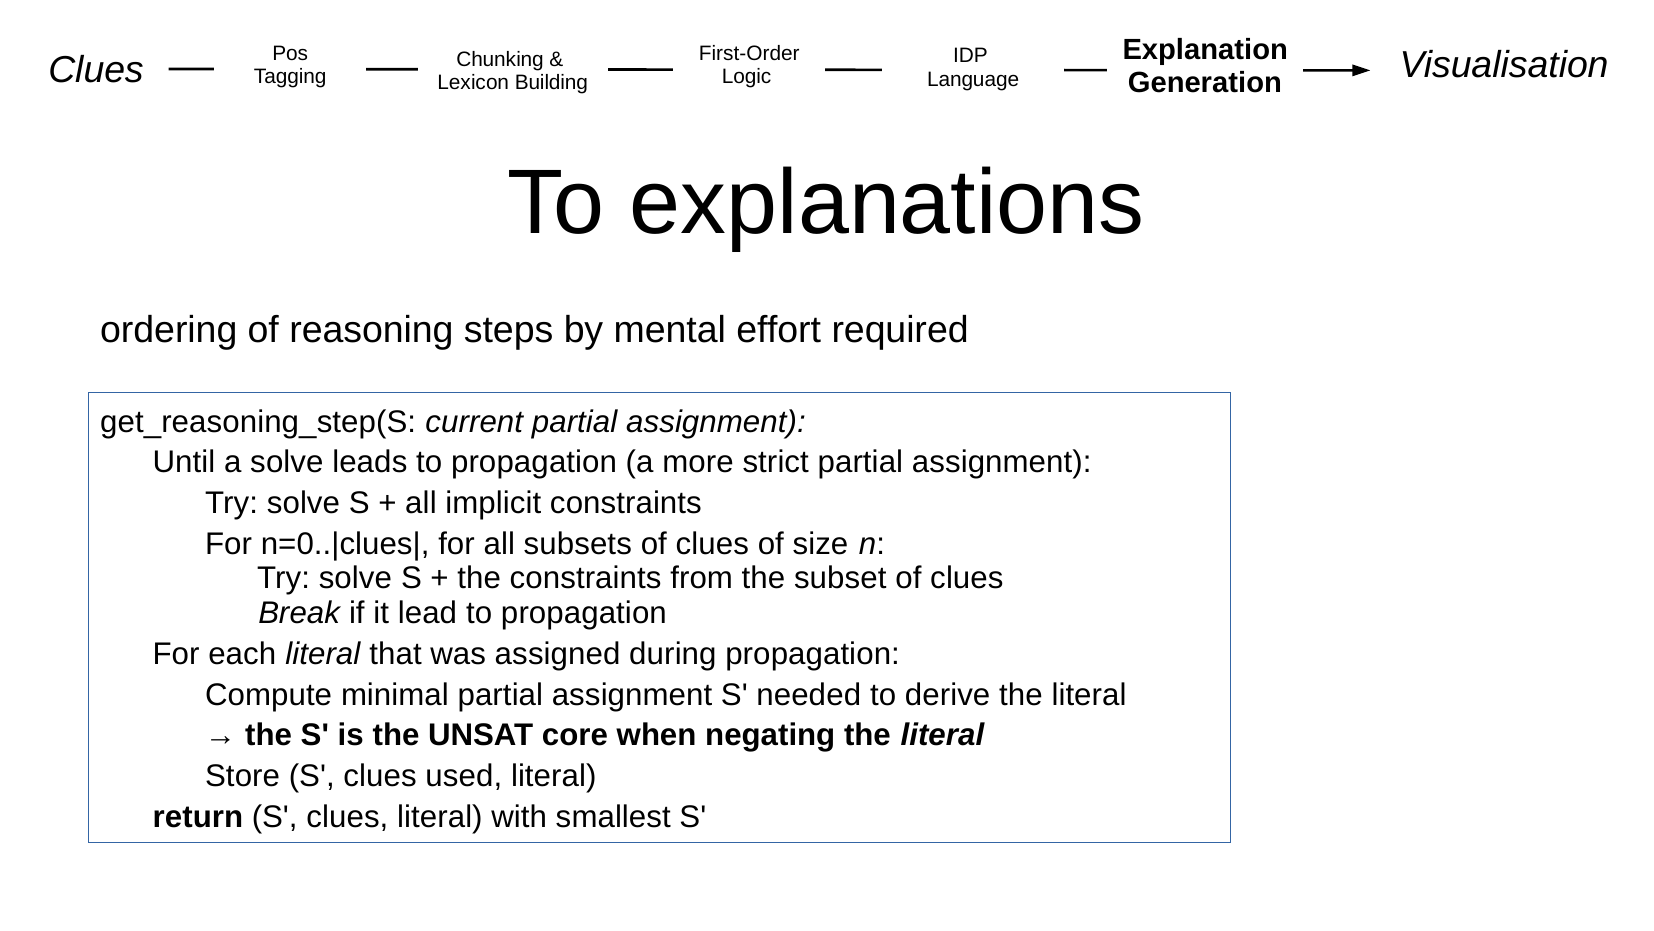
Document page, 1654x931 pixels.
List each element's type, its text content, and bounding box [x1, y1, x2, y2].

text_box Clues [31, 42, 161, 99]
title To explanations [82, 122, 1571, 217]
text_box IDP Language [882, 37, 1064, 99]
text_box Chunking & Lexicon Building [418, 40, 608, 102]
text_box Explanation Generation [1107, 26, 1303, 106]
text_box Visualisation [1384, 37, 1624, 94]
text_box First-Order Logic [673, 35, 825, 96]
text_box Pos Tagging [214, 34, 366, 96]
list ordering of reasoning steps by mental effort required get_reasoning_step(S: current partial assignment): Until a solve leads to propagation (a more strict partial assignment): Try: solve S + all implicit constraints For n=0..|clues|, for all subsets of clues of size n: Try: solve S + the constraints from the subset of clues Break if it lead to propagation For each literal that was assigned during propagation: Compute minimal partial assignment S' needed to derive the literal → the S' is the UNSAT core when negating the literal Store (S', clues used, literal) return (S', clues, literal) with smallest S' [82, 217, 1571, 886]
